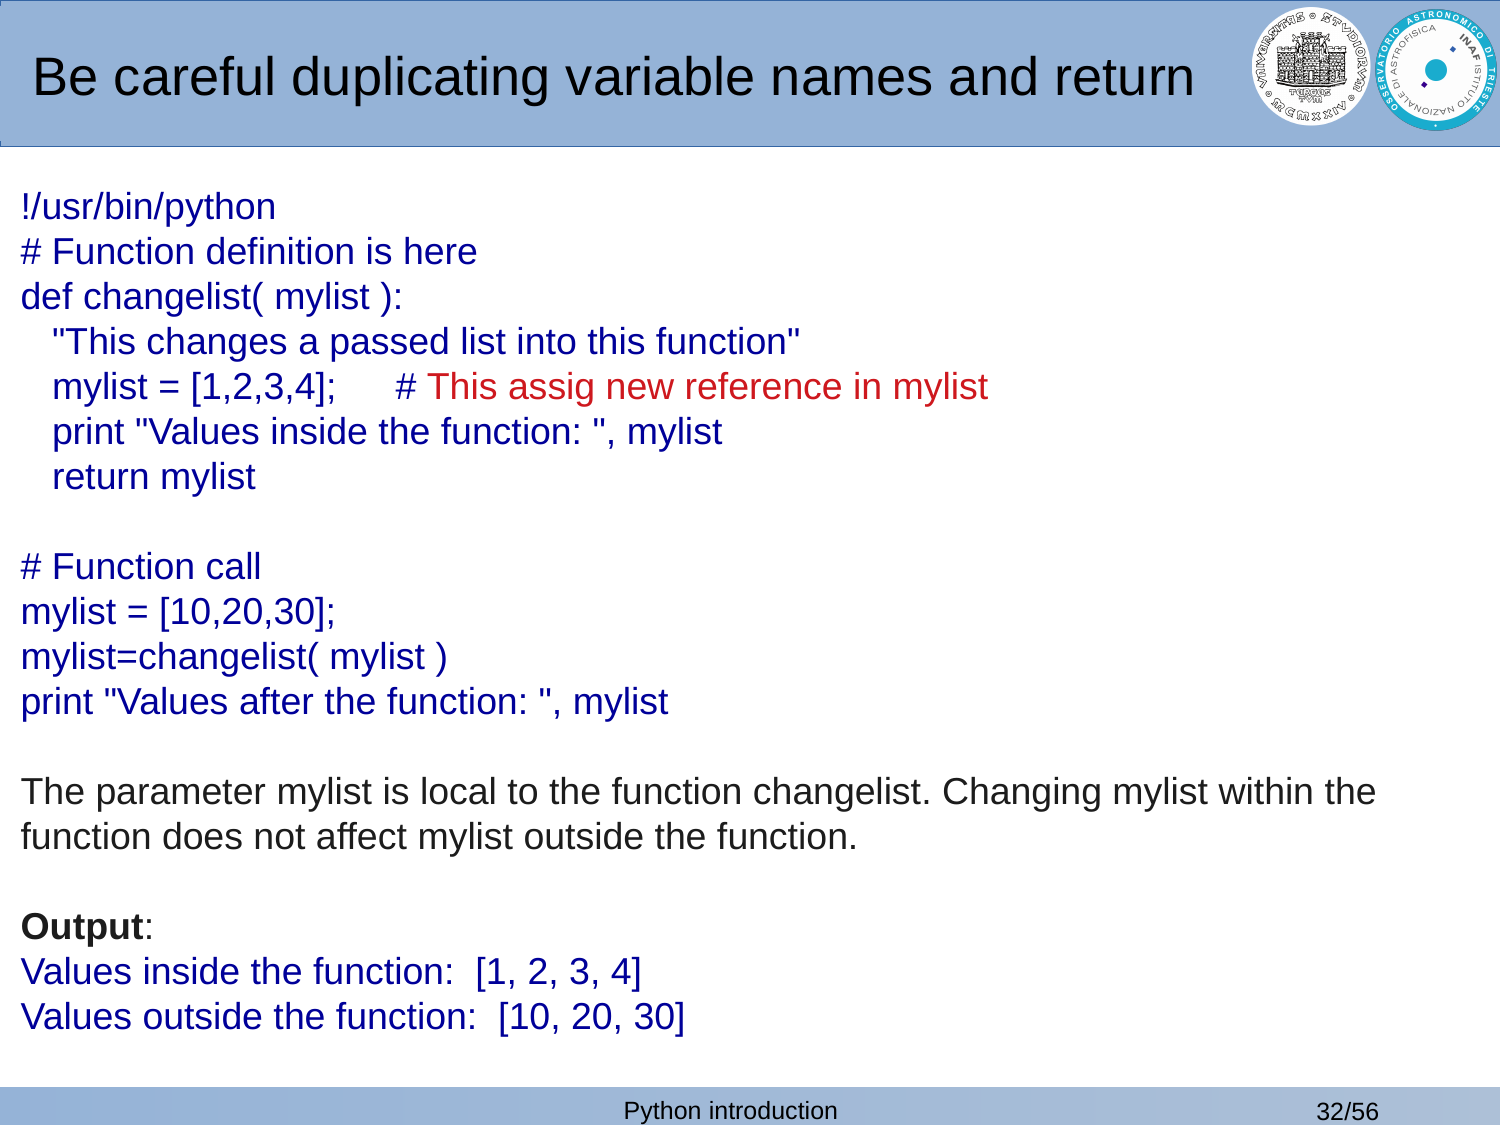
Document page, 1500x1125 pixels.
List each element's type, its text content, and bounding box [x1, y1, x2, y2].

text_box Be careful duplicating variable names and return [0, 5, 1243, 141]
picture [1252, 0, 1500, 156]
list !/usr/bin/python # Function definition is here def changelist( mylist ): "This changes a passed list into this function" mylist = [1,2,3,4]; # This assig new reference in mylist print "Values inside the function: ", mylist return mylist # Function call mylist = [10,20,30]; mylist=changelist( mylist ) print "Values after the function: ", mylist The parameter mylist is local to the function changelist. Changing mylist within the function does not affect mylist outside the function. Output: Values inside the function: [1, 2, 3, 4] Values outside the function: [10, 20, 30] [5, 174, 1500, 1111]
